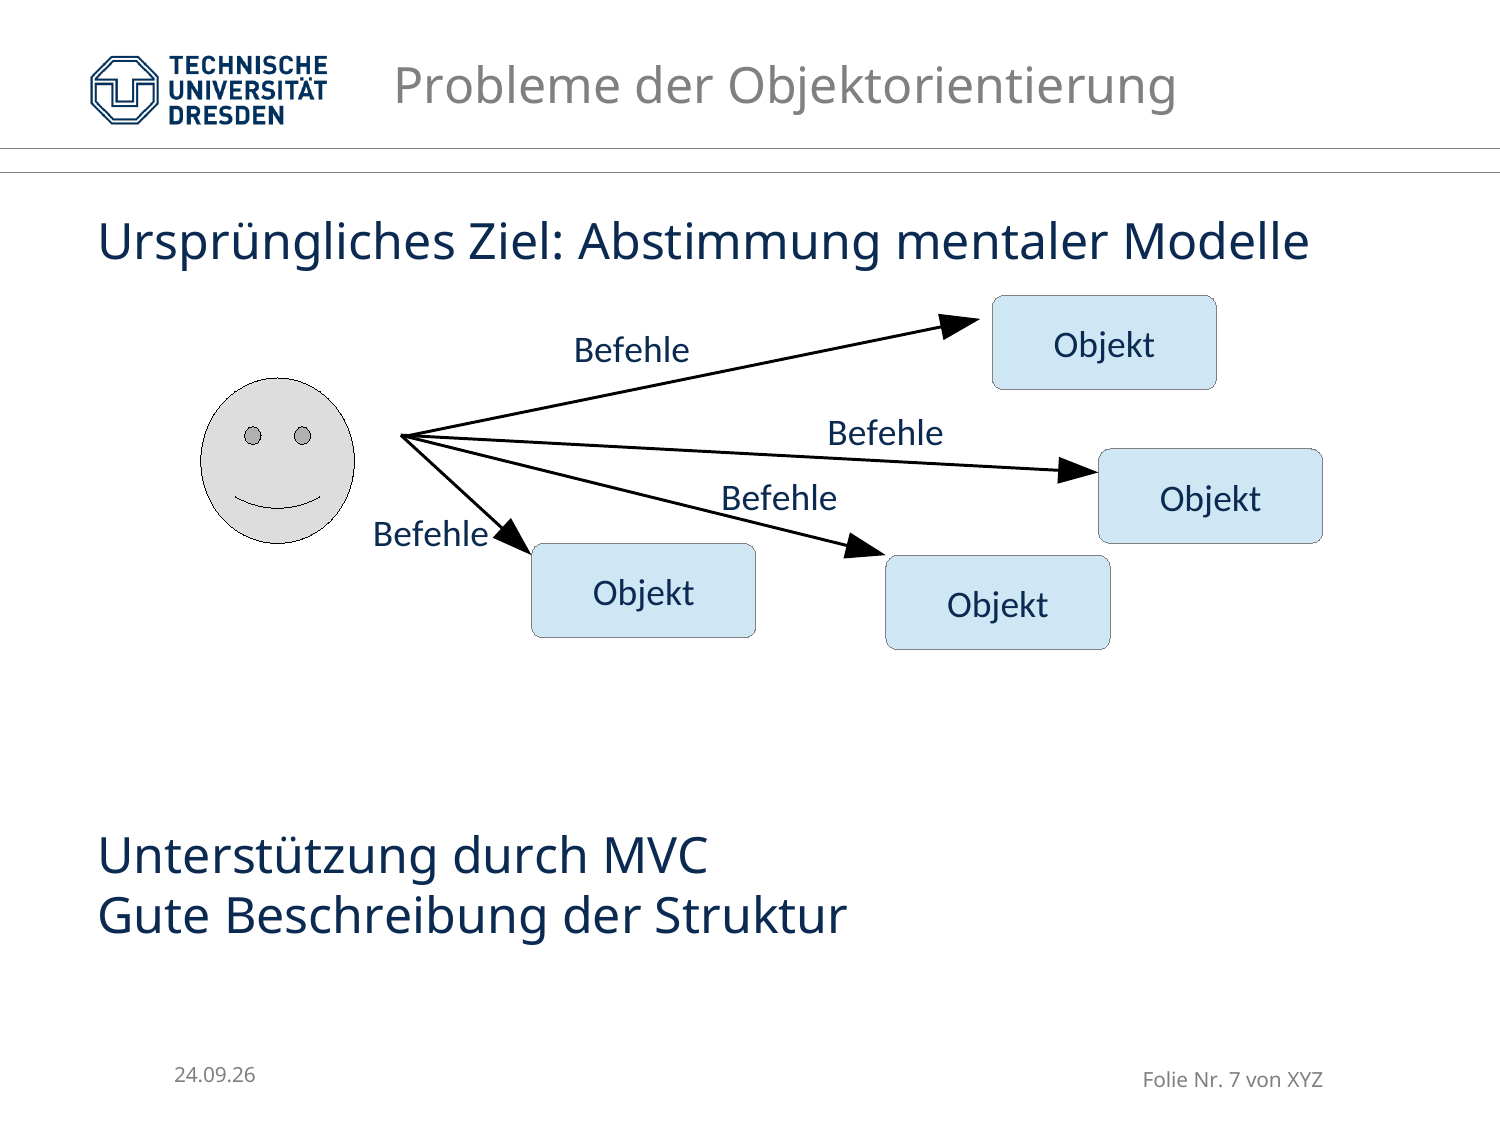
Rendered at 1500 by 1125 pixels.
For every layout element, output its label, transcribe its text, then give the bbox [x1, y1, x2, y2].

text_box Ursprüngliches Ziel: Abstimmung mentaler Modelle [82, 202, 1406, 398]
text_box 26.06.18 [159, 1072, 510, 1107]
picture [90, 54, 327, 125]
text_box Objekt [992, 295, 1217, 390]
text_box Objekt [1098, 448, 1323, 544]
text_box Objekt [531, 543, 756, 638]
title Probleme der Objektorientierung [378, 0, 1500, 178]
text_box Unterstützung durch MVC Gute Beschreibung der Struktur [82, 816, 1406, 1072]
text_box [200, 377, 355, 501]
text_box Befehle [200, 501, 662, 562]
text_box Befehle [549, 465, 1010, 526]
text_box Befehle [401, 318, 863, 378]
text_box Objekt [885, 555, 1111, 650]
text_box Befehle [655, 400, 1117, 461]
